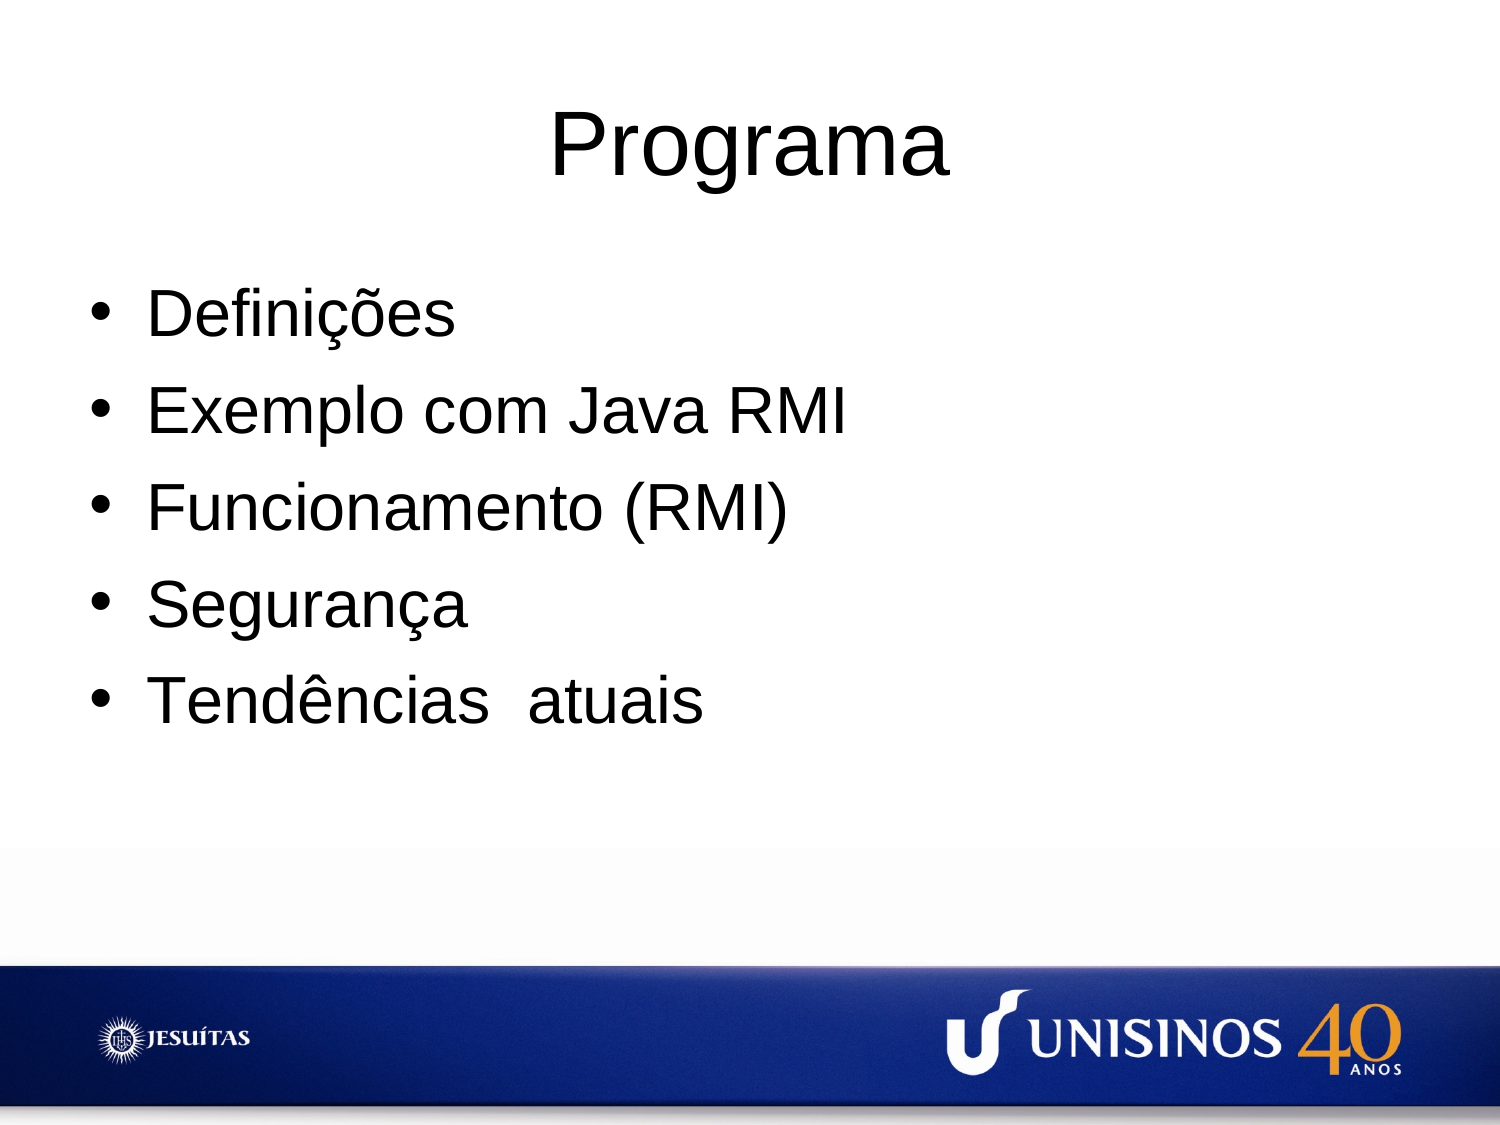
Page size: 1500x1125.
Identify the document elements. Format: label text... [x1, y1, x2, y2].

picture [0, 848, 1500, 1125]
list Definições Exemplo com Java RMI Funcionamento (RMI) Segurança Tendências atuais [75, 262, 1426, 1005]
title Programa [75, 45, 1426, 233]
